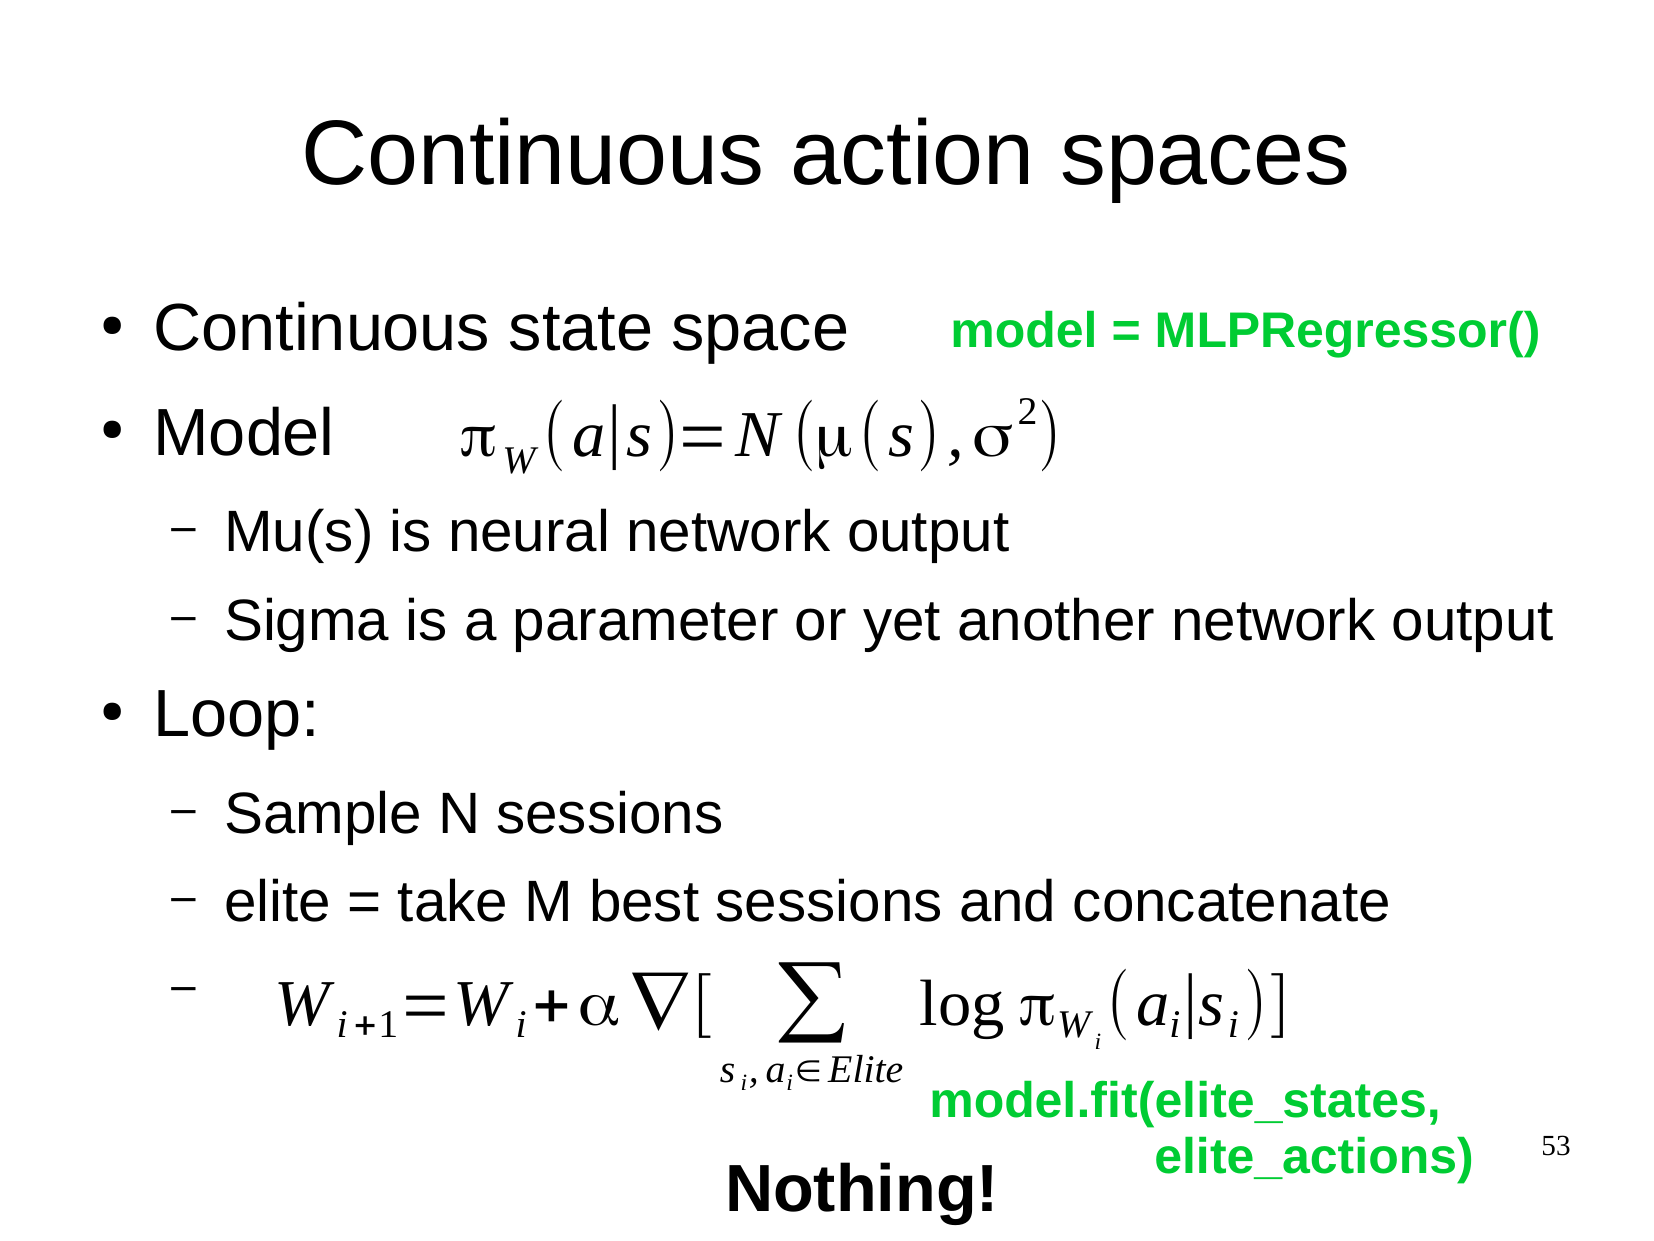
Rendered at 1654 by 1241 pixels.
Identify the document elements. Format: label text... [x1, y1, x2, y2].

title Continuous action spaces [82, 49, 1571, 257]
text_box model = MLPRegressor() [935, 295, 1631, 375]
chart [257, 955, 1303, 1097]
chart [444, 387, 1078, 480]
text_box model.fit(elite_states, elite_actions) [914, 1065, 1654, 1193]
list Continuous state space Model Mu(s) is neural network output Sigma is a parameter or yet another network output Loop: Sample N sessions elite = take M best sessions and concatenate Nothing! [82, 290, 1571, 1241]
